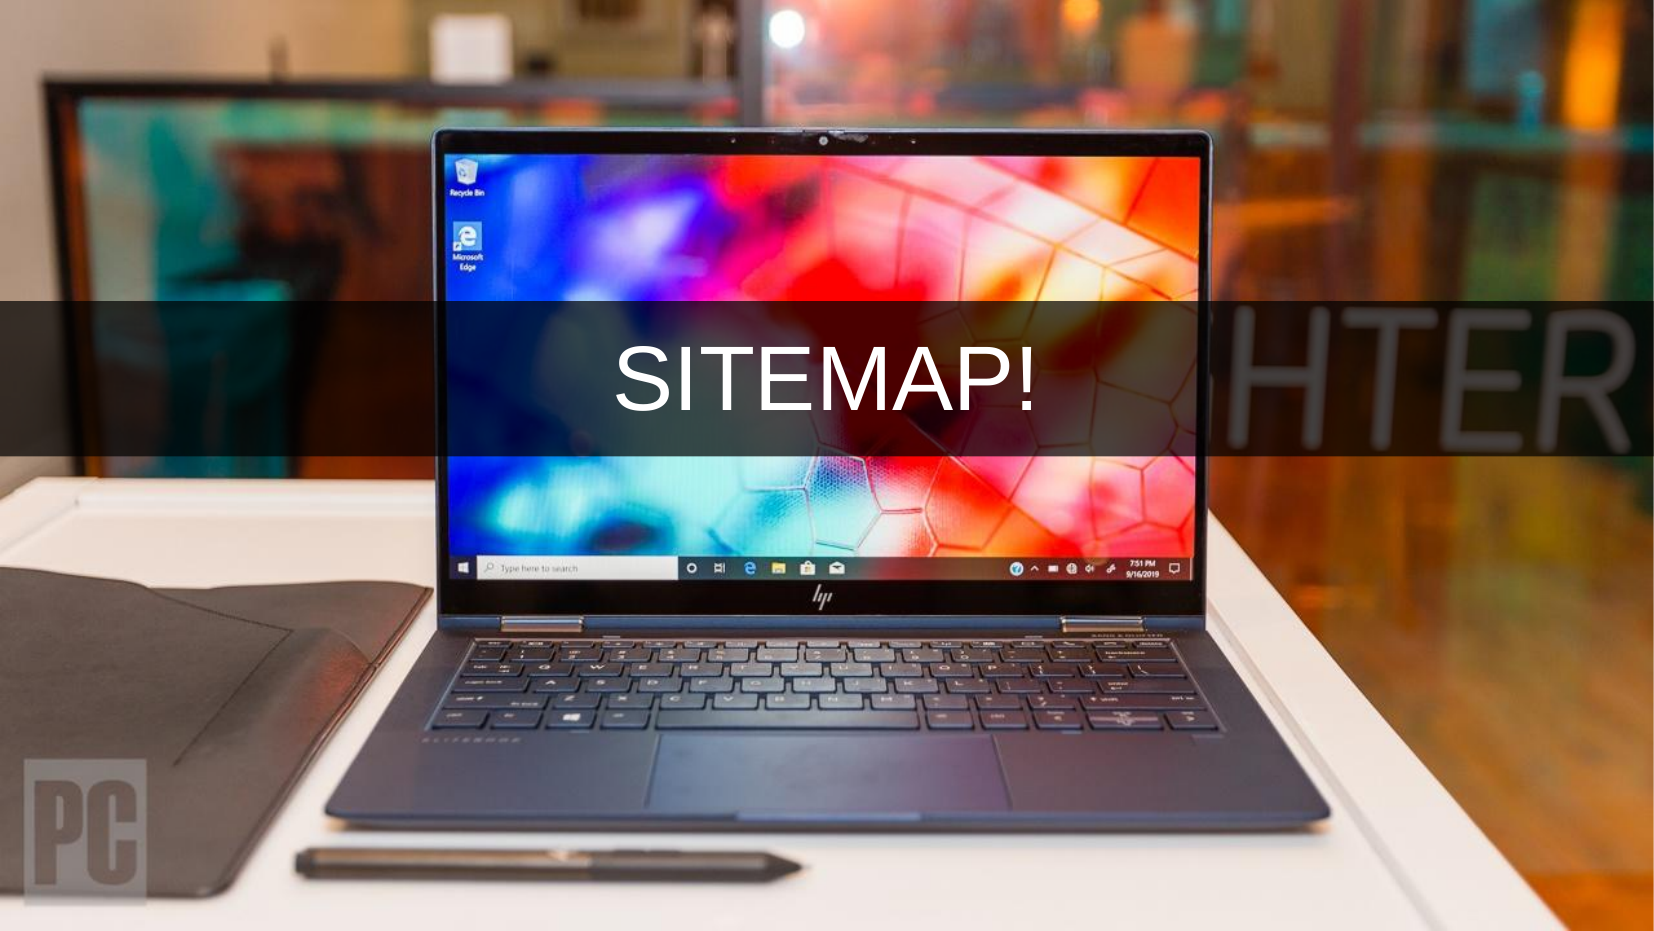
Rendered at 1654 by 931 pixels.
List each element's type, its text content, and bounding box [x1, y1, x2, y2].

picture [0, 0, 1654, 301]
picture [0, 457, 1654, 931]
title SITEMAP! [0, 301, 1654, 457]
